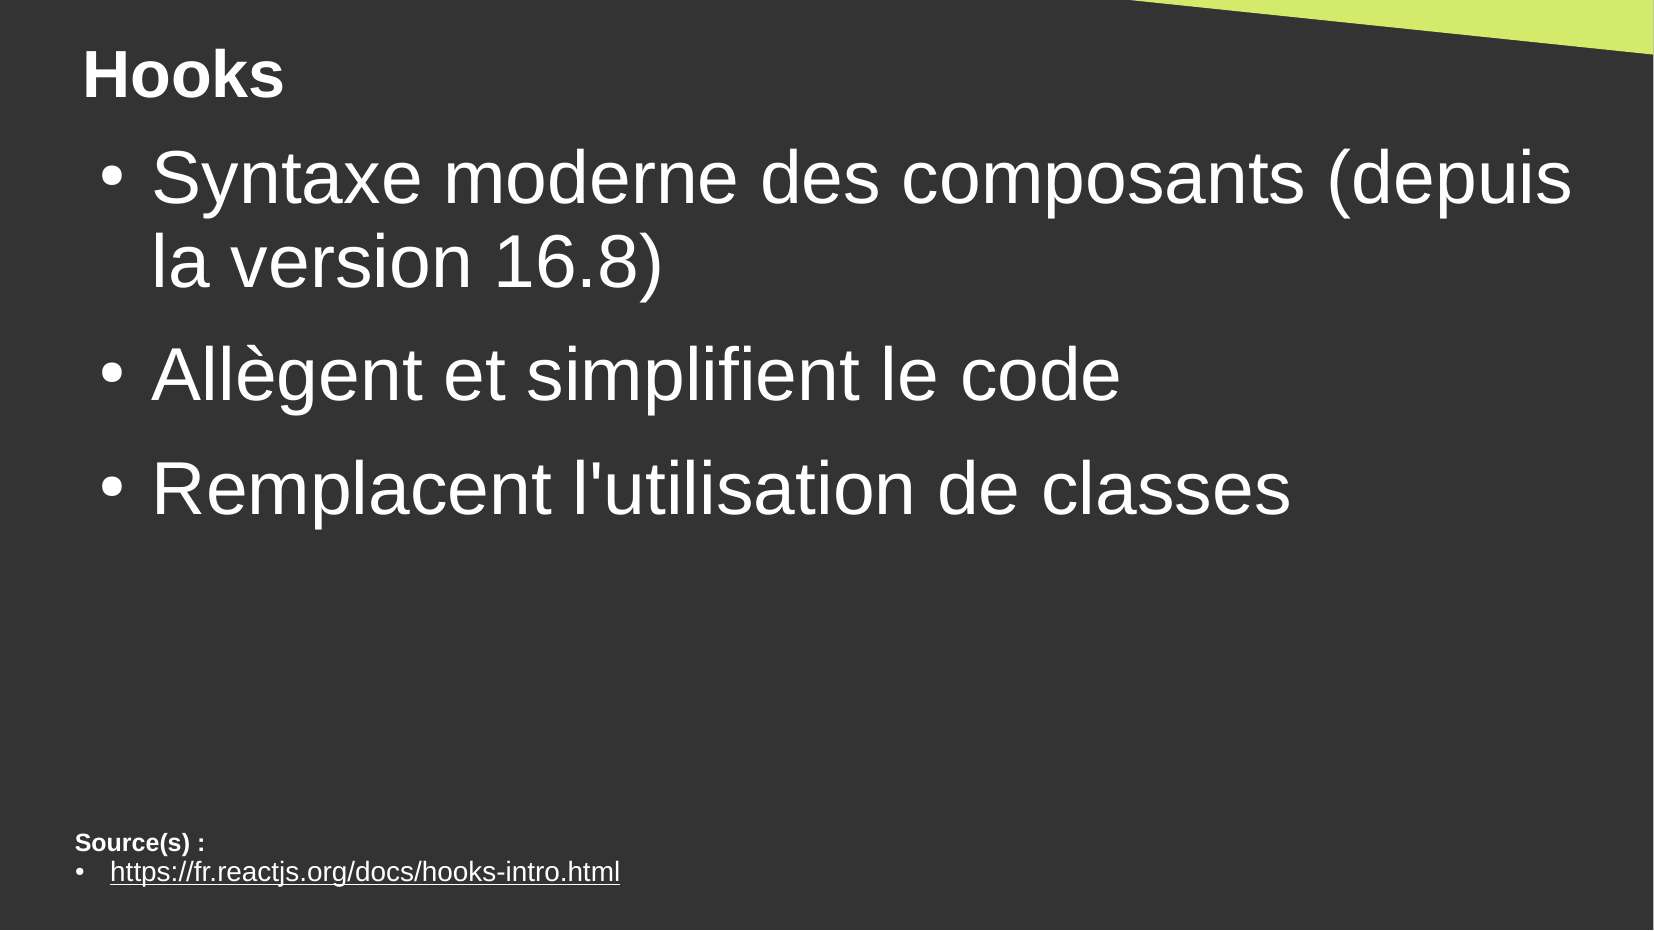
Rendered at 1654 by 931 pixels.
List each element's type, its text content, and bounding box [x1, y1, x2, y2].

list Syntaxe moderne des composants (depuis la version 16.8) Allègent et simplifient le code Remplacent l'utilisation de classes [80, 135, 1619, 686]
text_box [1129, 0, 1654, 55]
text_box Source(s) : https://fr.reactjs.org/docs/hooks-intro.html [59, 821, 1546, 906]
title Hooks [82, 37, 1571, 114]
